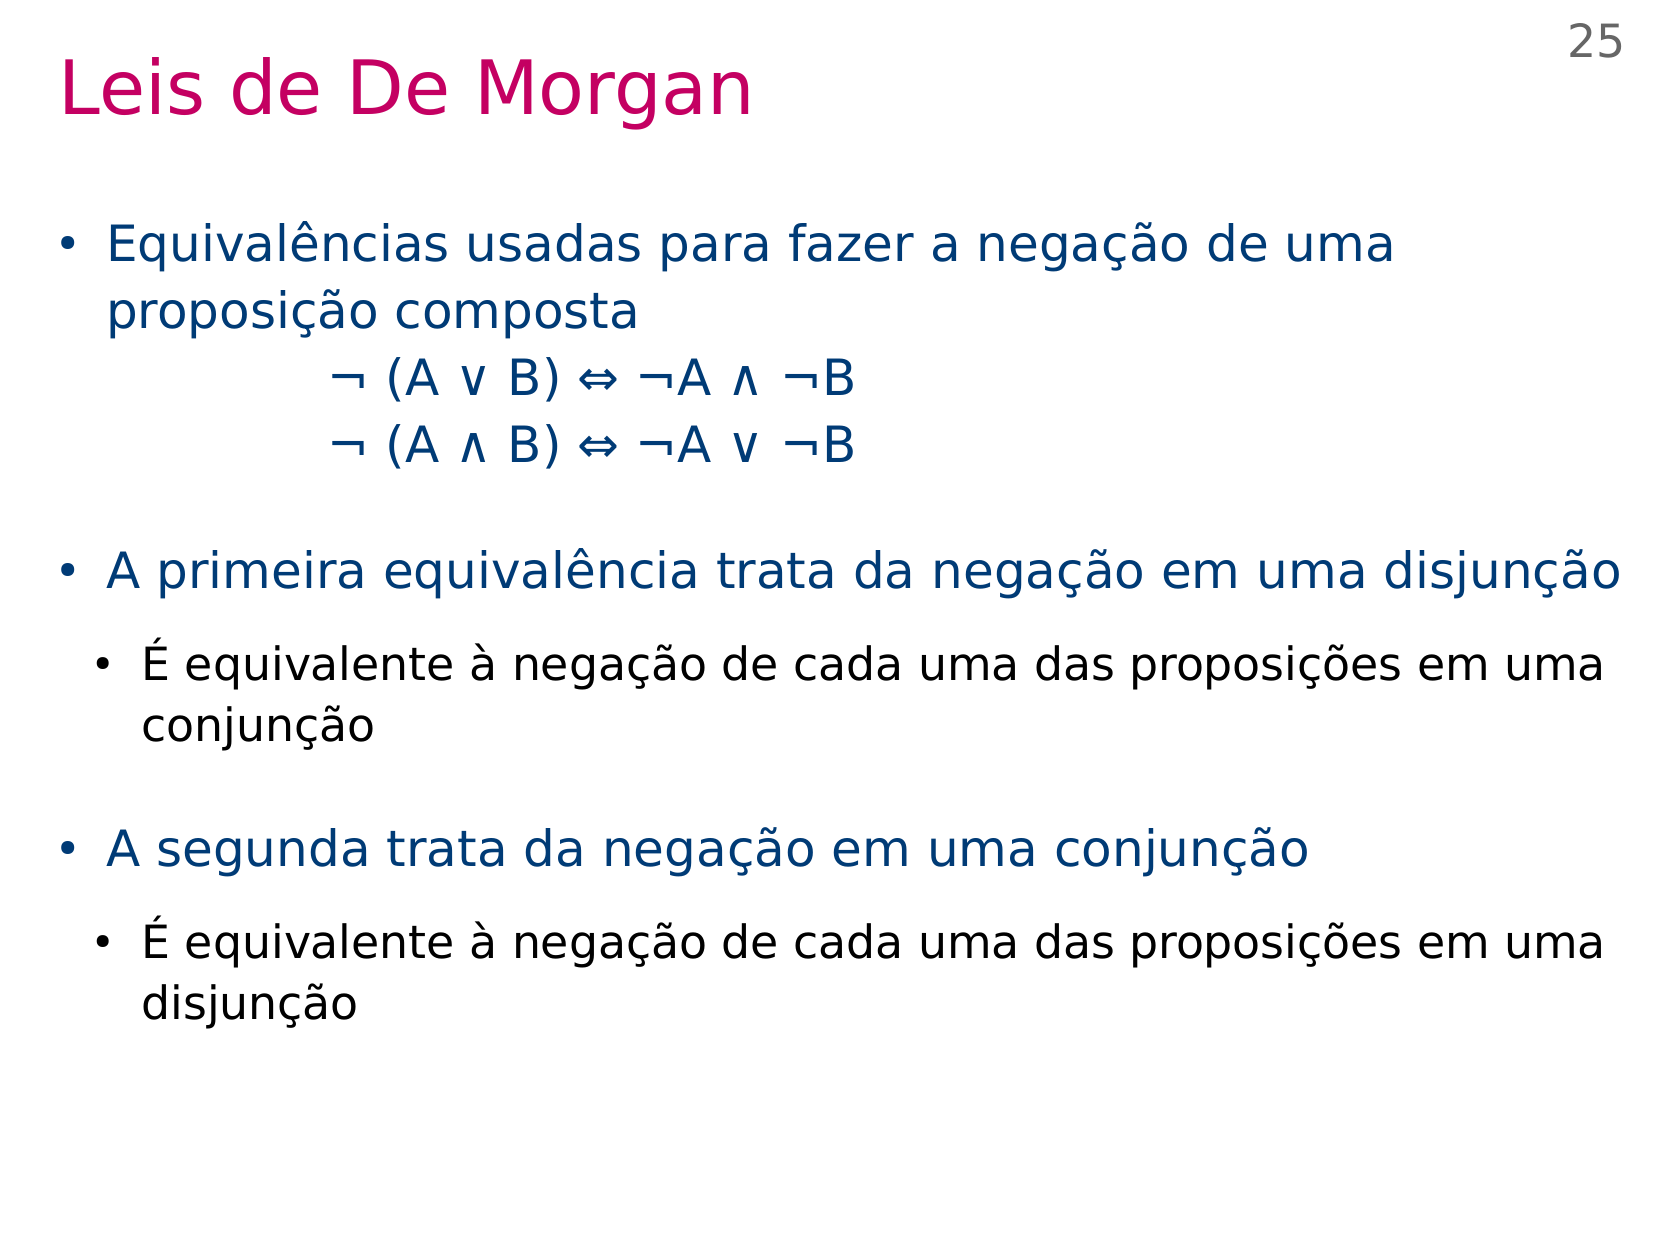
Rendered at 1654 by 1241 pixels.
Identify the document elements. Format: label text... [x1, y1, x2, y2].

list Equivalências usadas para fazer a negação de uma proposição composta ¬ (A ∨ B) ⇔ ¬A ∧ ¬B ¬ (A ∧ B) ⇔ ¬A ∨ ¬B A primeira equivalência trata da negação em uma disjunção É equivalente à negação de cada uma das proposições em uma conjunção A segunda trata da negação em uma conjunção É equivalente à negação de cada uma das proposições em uma disjunção [59, 206, 1625, 1211]
title Leis de De Morgan [59, 29, 1625, 148]
